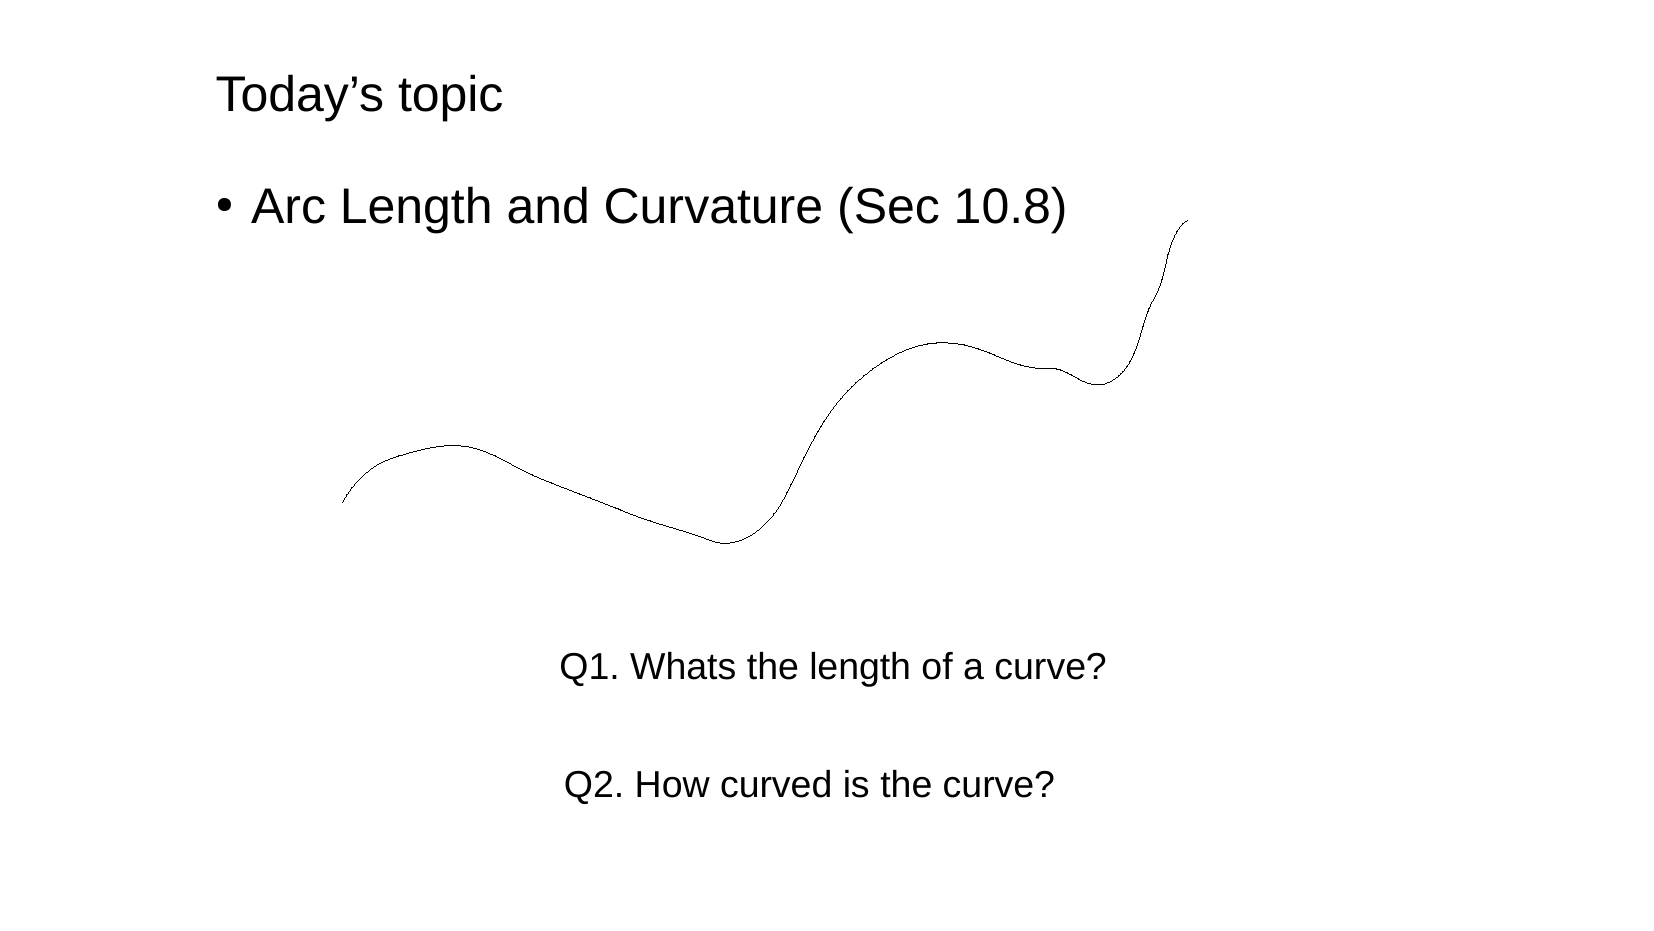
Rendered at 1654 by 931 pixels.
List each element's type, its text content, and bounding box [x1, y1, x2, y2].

text_box Q1. Whats the length of a curve? [544, 637, 1123, 695]
text_box Today’s topic Arc Length and Curvature (Sec 10.8) [200, 59, 1439, 409]
text_box Q2. How curved is the curve? [549, 755, 1071, 813]
